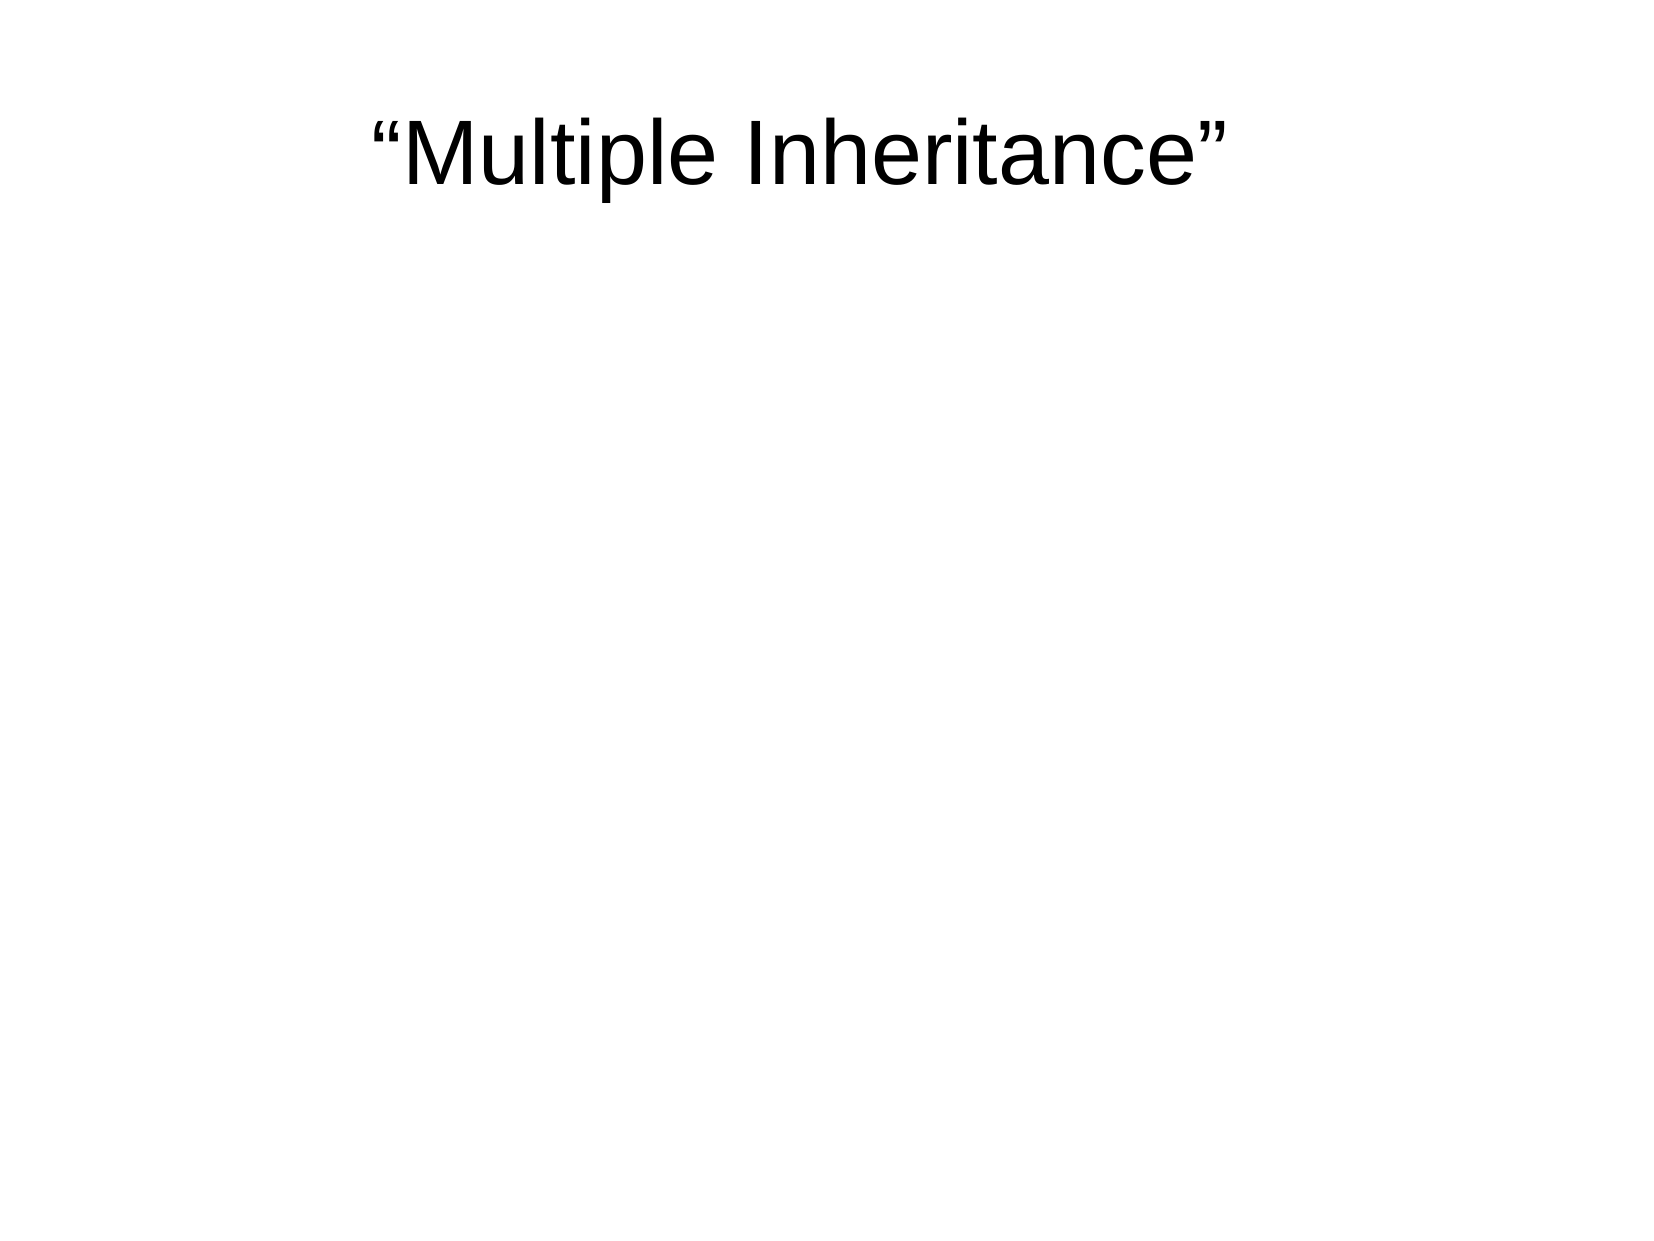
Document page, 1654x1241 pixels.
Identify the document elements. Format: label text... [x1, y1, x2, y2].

title “Multiple Inheritance” [30, 49, 1571, 257]
